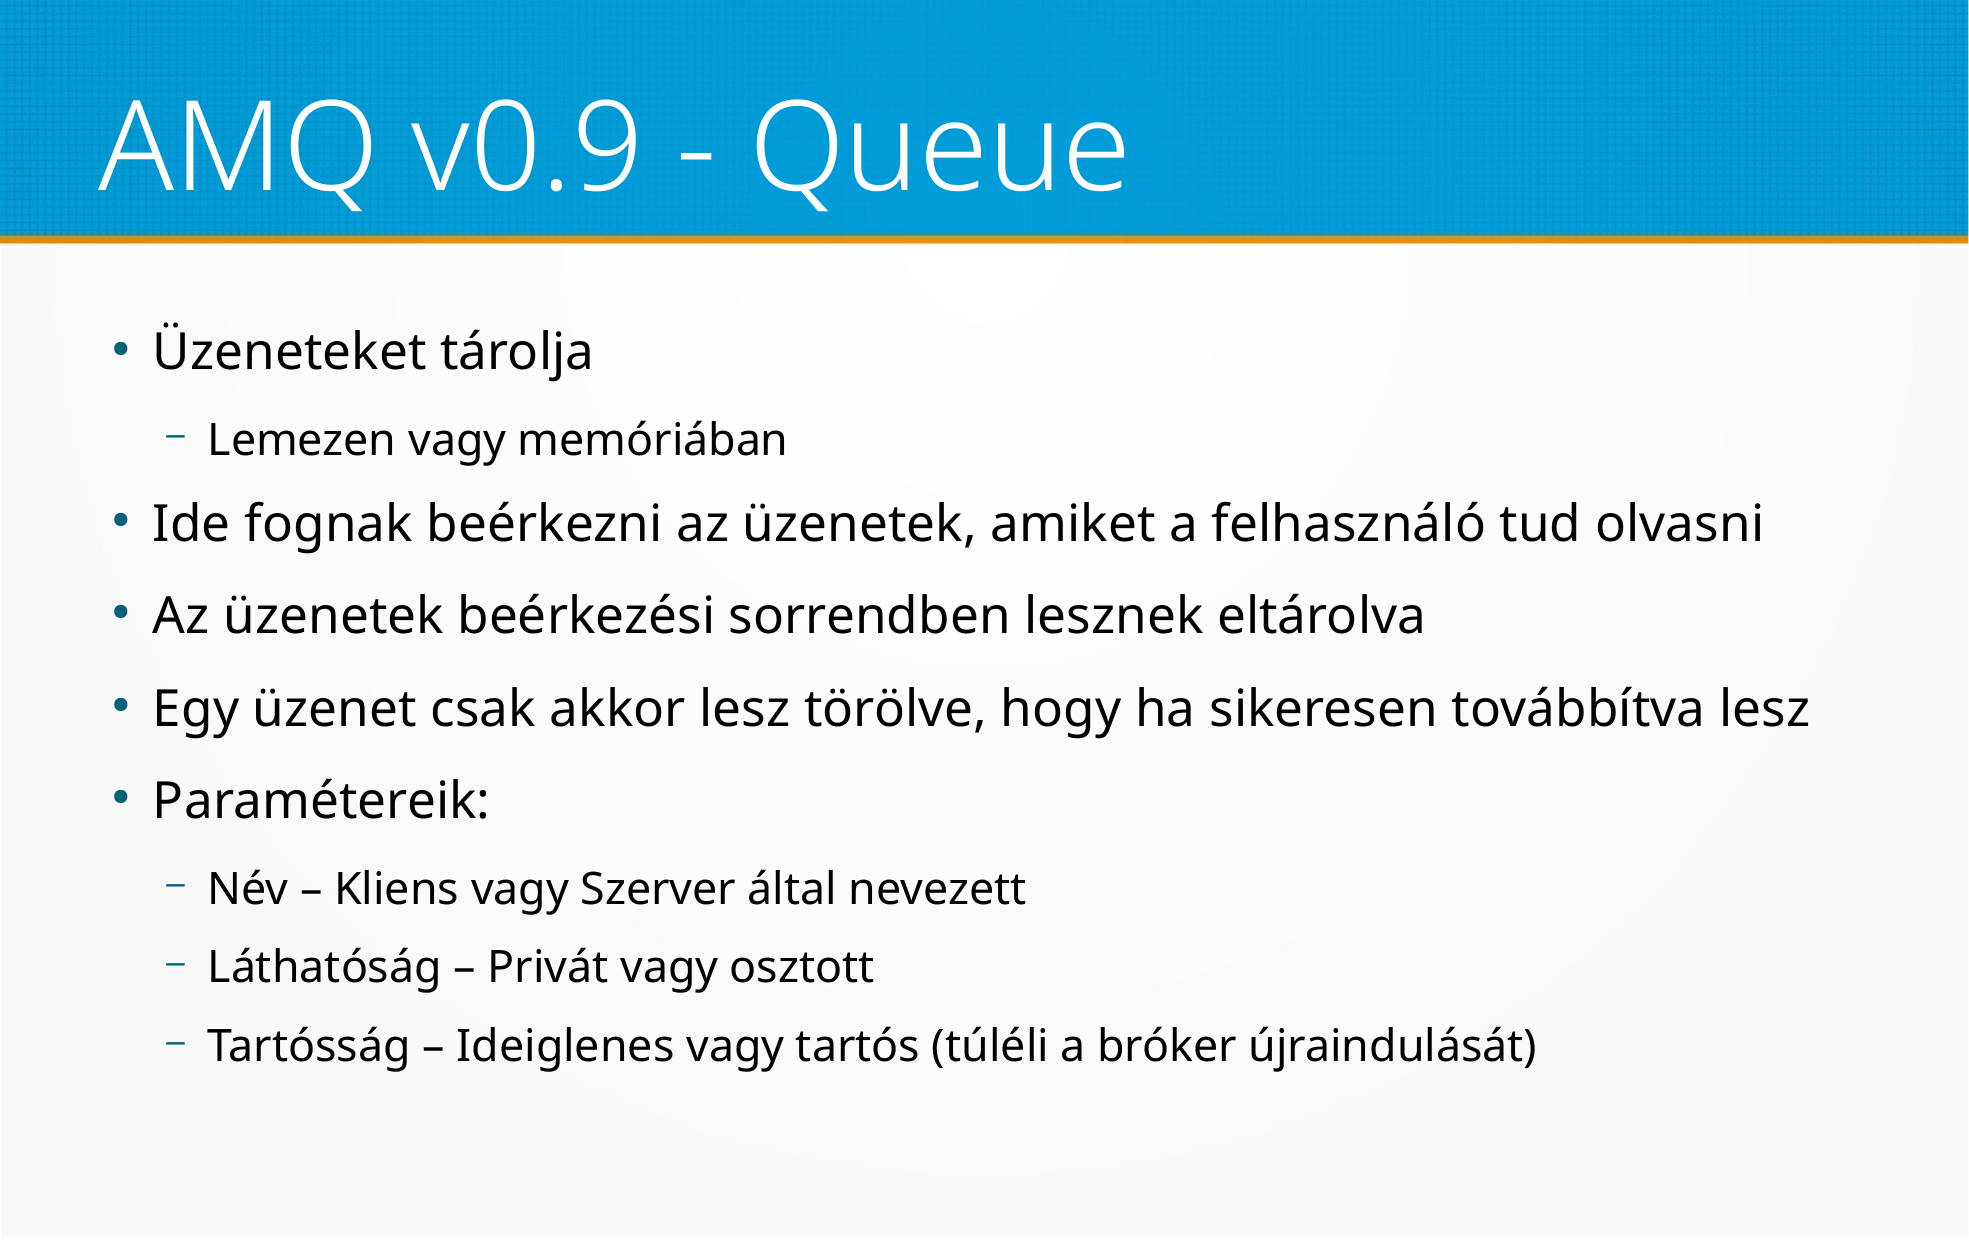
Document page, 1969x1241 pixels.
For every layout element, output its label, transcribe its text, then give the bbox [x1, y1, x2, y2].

title AMQ v0.9 - Queue [98, 19, 1870, 227]
picture [0, 233, 1969, 1241]
list Üzeneteket tárolja Lemezen vagy memóriában Ide fognak beérkezni az üzenetek, amiket a felhasználó tud olvasni Az üzenetek beérkezési sorrendben lesznek eltárolva Egy üzenet csak akkor lesz törölve, hogy ha sikeresen továbbítva lesz Paramétereik: Név – Kliens vagy Szerver által nevezett Láthatóság – Privát vagy osztott Tartósság – Ideiglenes vagy tartós (túléli a bróker újraindulását) [98, 315, 1861, 1081]
